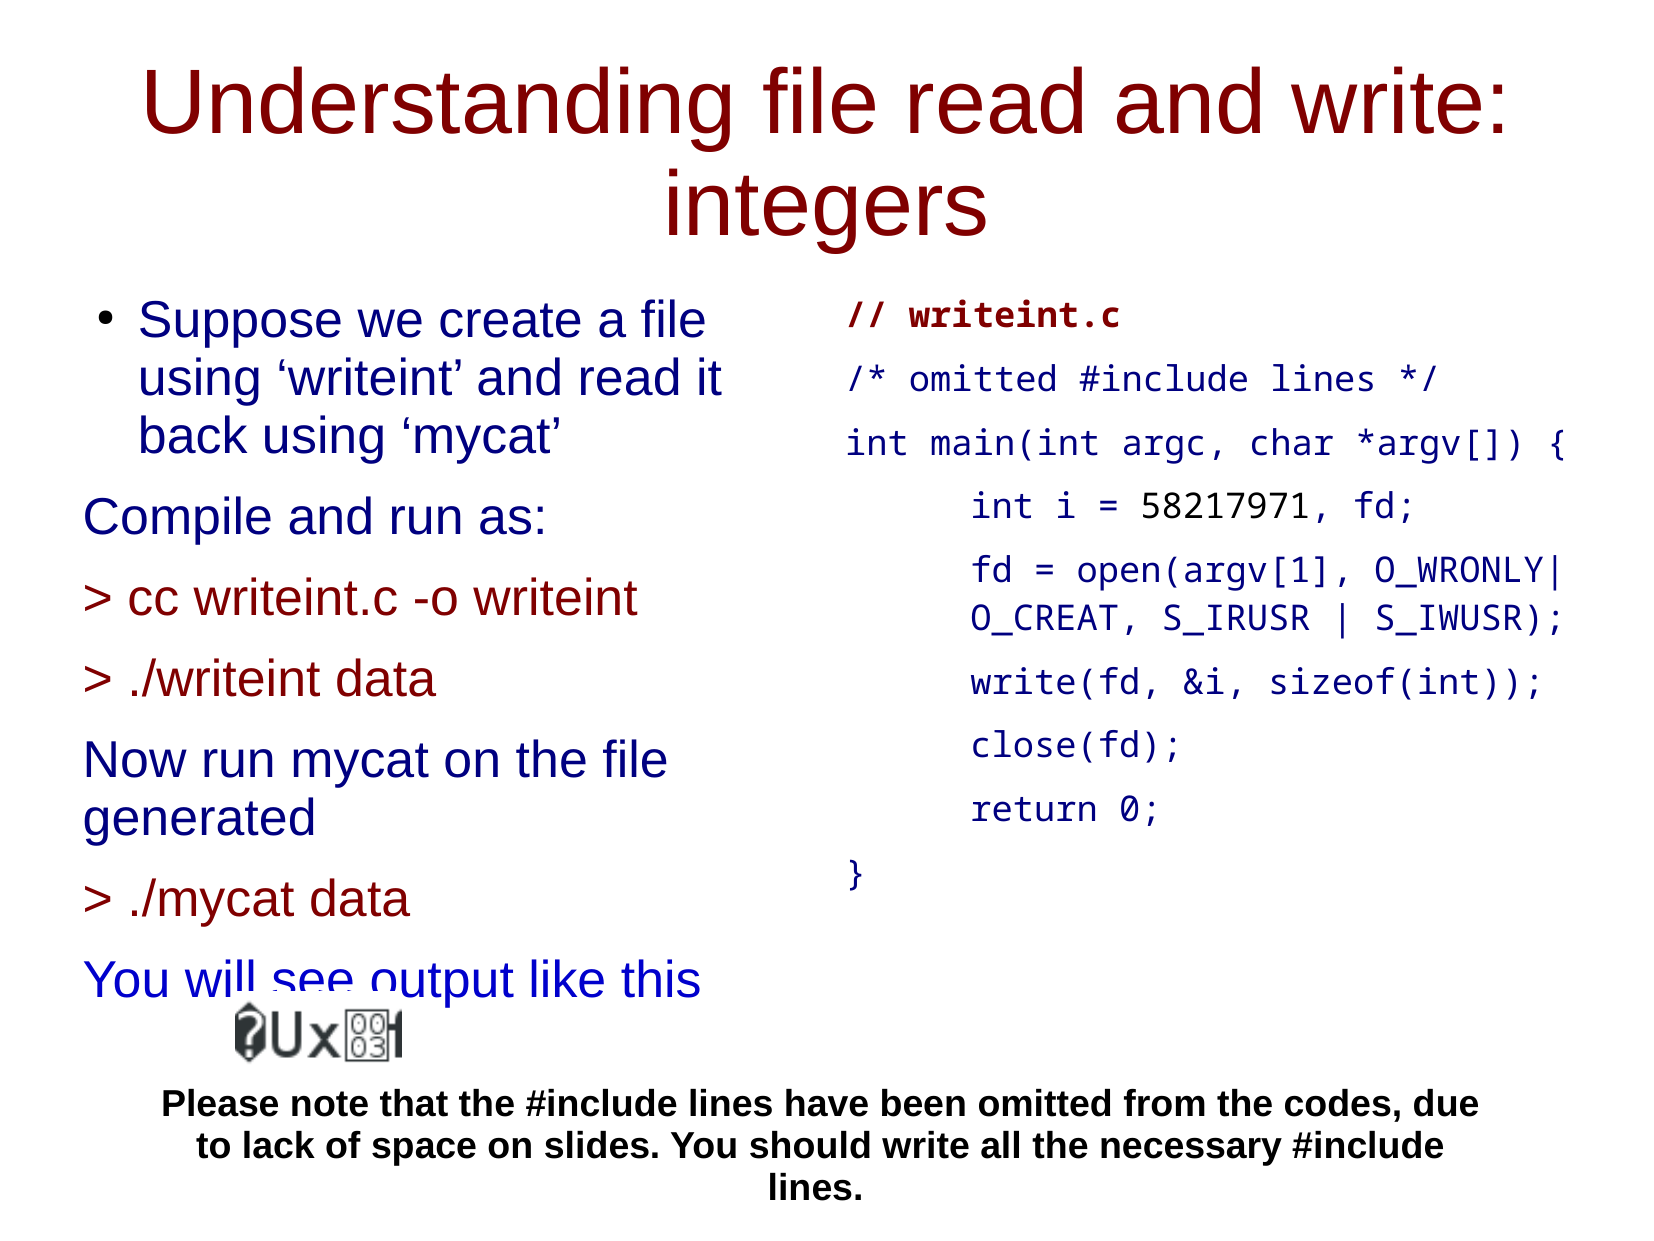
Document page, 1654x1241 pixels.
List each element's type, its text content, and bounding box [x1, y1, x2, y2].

title Understanding file read and write: integers [82, 49, 1571, 257]
list // writeint.c /* omitted #include lines */ int main(int argc, char *argv[]) { int i = 58217971, fd; fd = open(argv[1], O_WRONLY| O_CREAT, S_IRUSR | S_IWUSR); write(fd, &i, sizeof(int)); close(fd); return 0; } [845, 290, 1572, 1010]
picture [235, 991, 402, 1081]
text_box Please note that the #include lines have been omitted from the codes, due to lack of space on slides. You should write all the necessary #include lines. [141, 1074, 1501, 1216]
list Suppose we create a file using ‘writeint’ and read it back using ‘mycat’ Compile and run as: > cc writeint.c -o writeint > ./writeint data Now run mycat on the file generated > ./mycat data You will see output like this [82, 290, 809, 1010]
